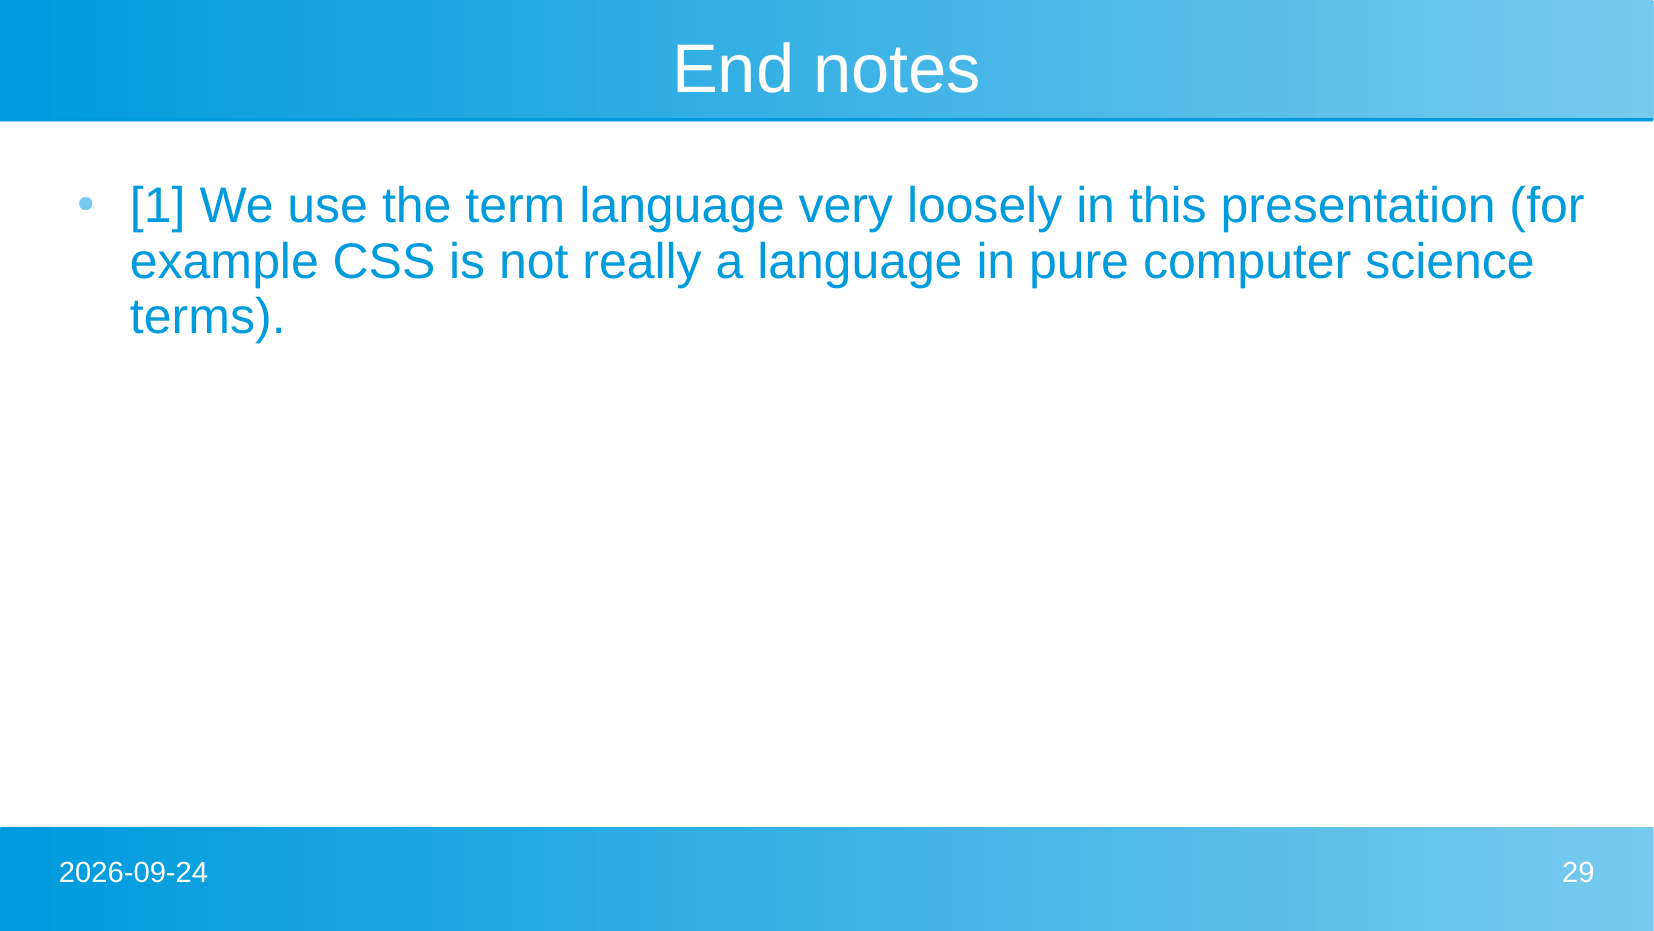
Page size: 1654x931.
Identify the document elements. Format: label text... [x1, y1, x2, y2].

title End notes [59, 29, 1595, 108]
list [1] We use the term language very loosely in this presentation (for example CSS is not really a language in pure computer science terms). [59, 177, 1595, 768]
